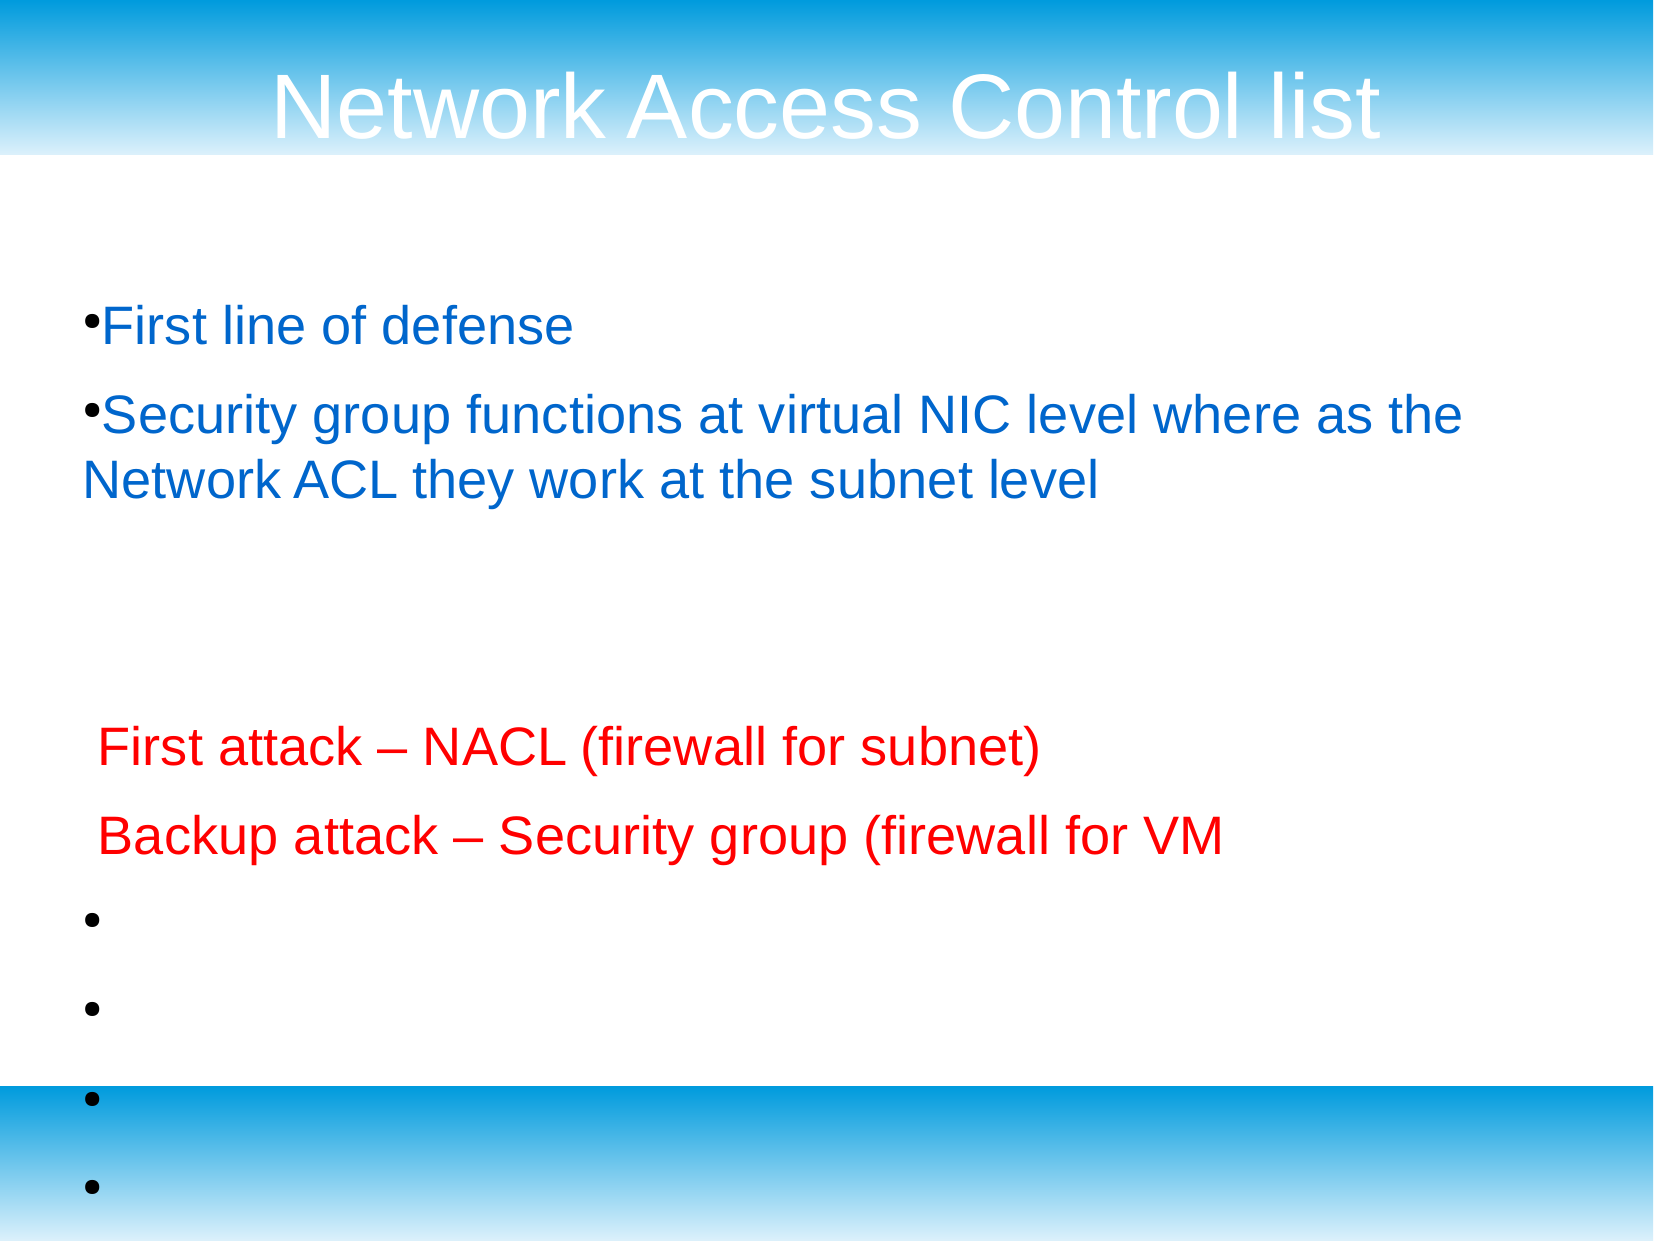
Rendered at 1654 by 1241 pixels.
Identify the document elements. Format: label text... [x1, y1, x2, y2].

list First line of defense Security group functions at virtual NIC level where as the Network ACL they work at the subnet level First attack – NACL (firewall for subnet) Backup attack – Security group (firewall for VM [82, 290, 1571, 1010]
title Network Access Control list [82, 49, 1571, 155]
